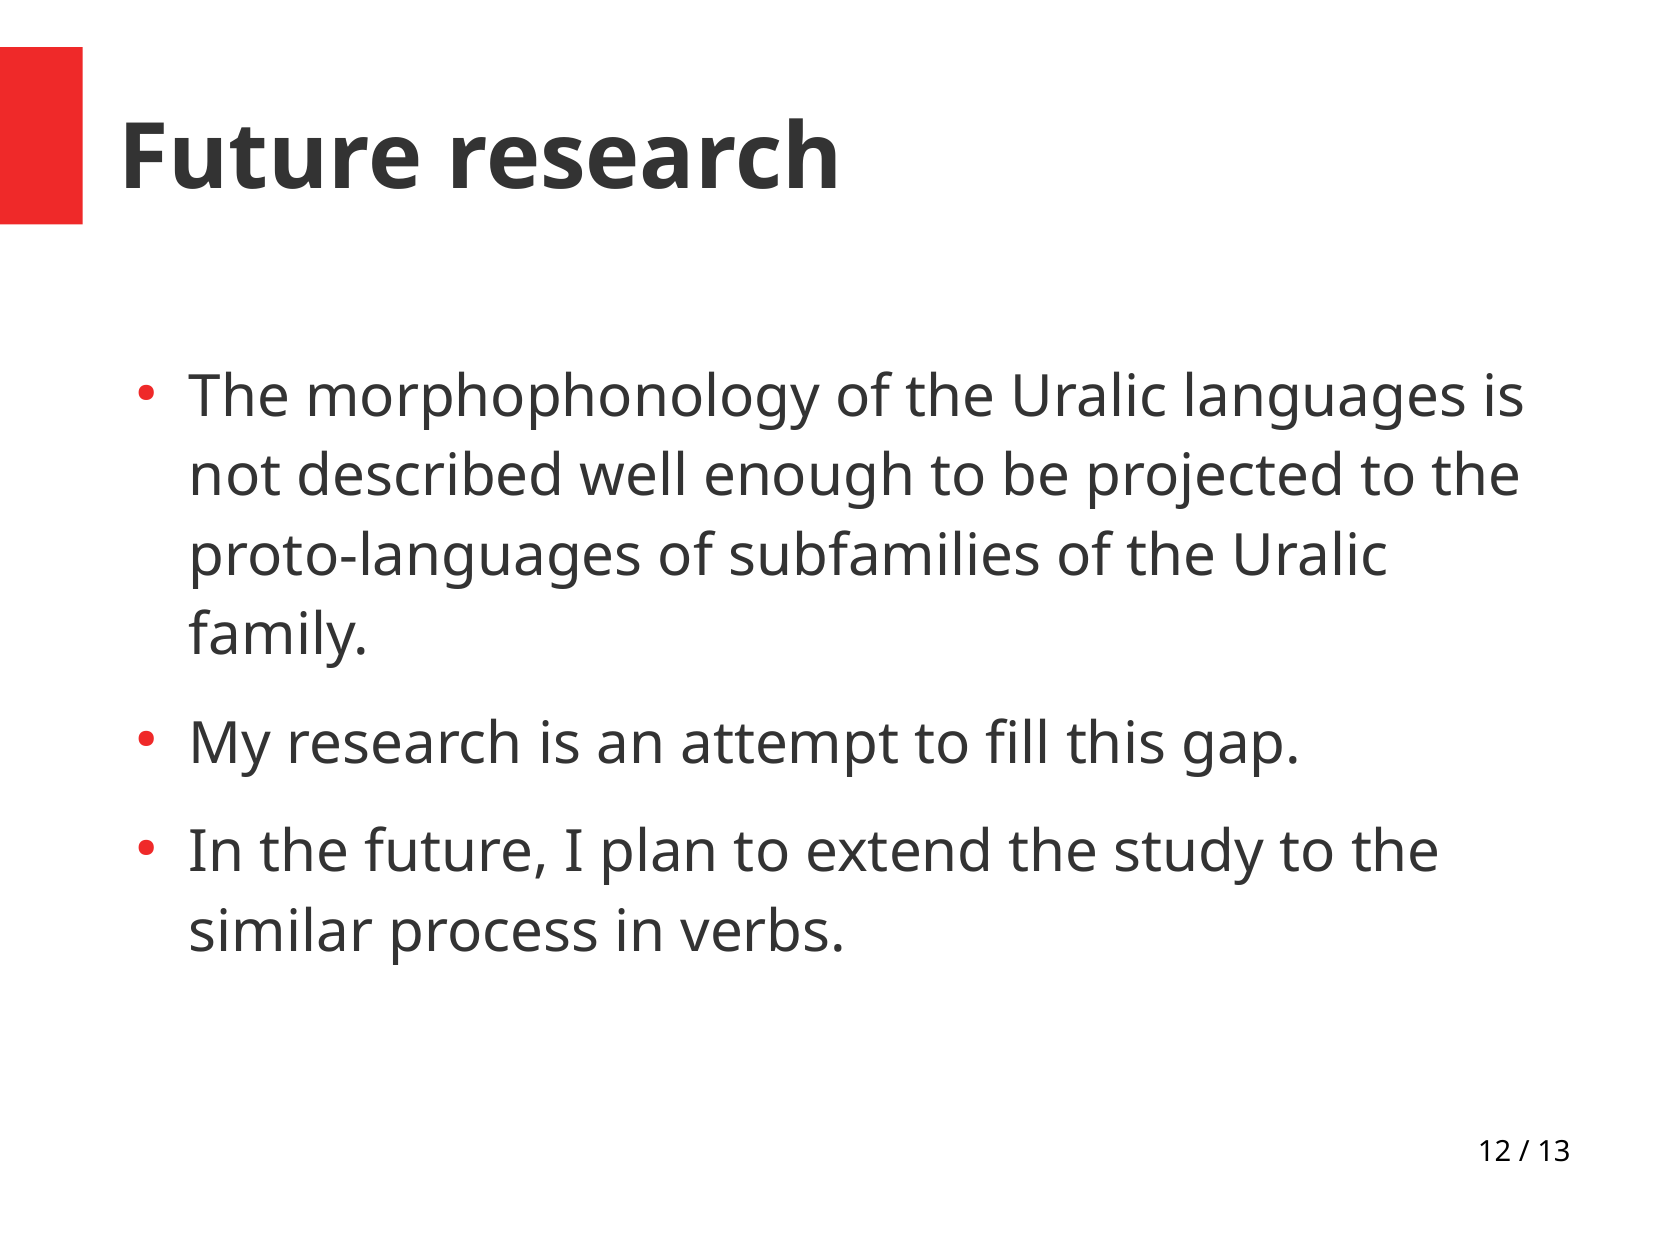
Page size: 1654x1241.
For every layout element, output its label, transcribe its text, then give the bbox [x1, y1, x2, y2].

list The morphophonology of the Uralic languages is not described well enough to be projected to the proto-languages of subfamilies of the Uralic family. My research is an attempt to fill this gap. In the future, I plan to extend the study to the similar process in verbs. [118, 354, 1536, 1074]
title Future research [118, 49, 1571, 257]
